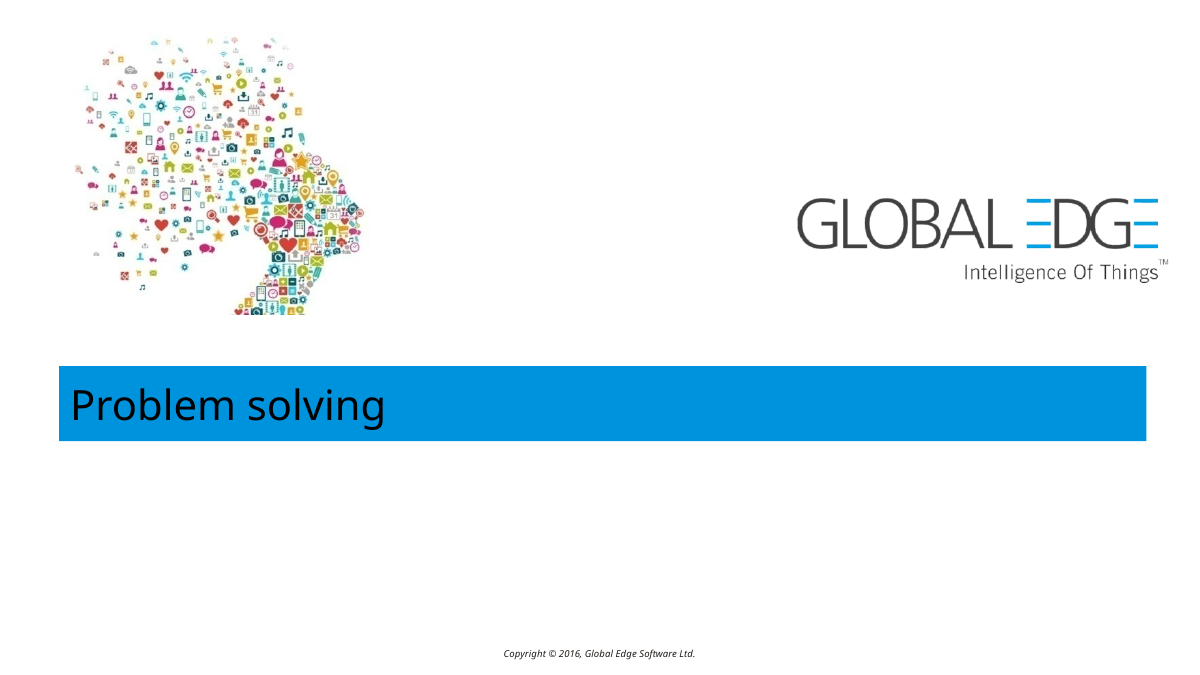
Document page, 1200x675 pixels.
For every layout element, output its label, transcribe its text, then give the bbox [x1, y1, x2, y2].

title Problem solving [59, 366, 1147, 442]
picture [787, 187, 1178, 293]
picture [75, 0, 377, 315]
